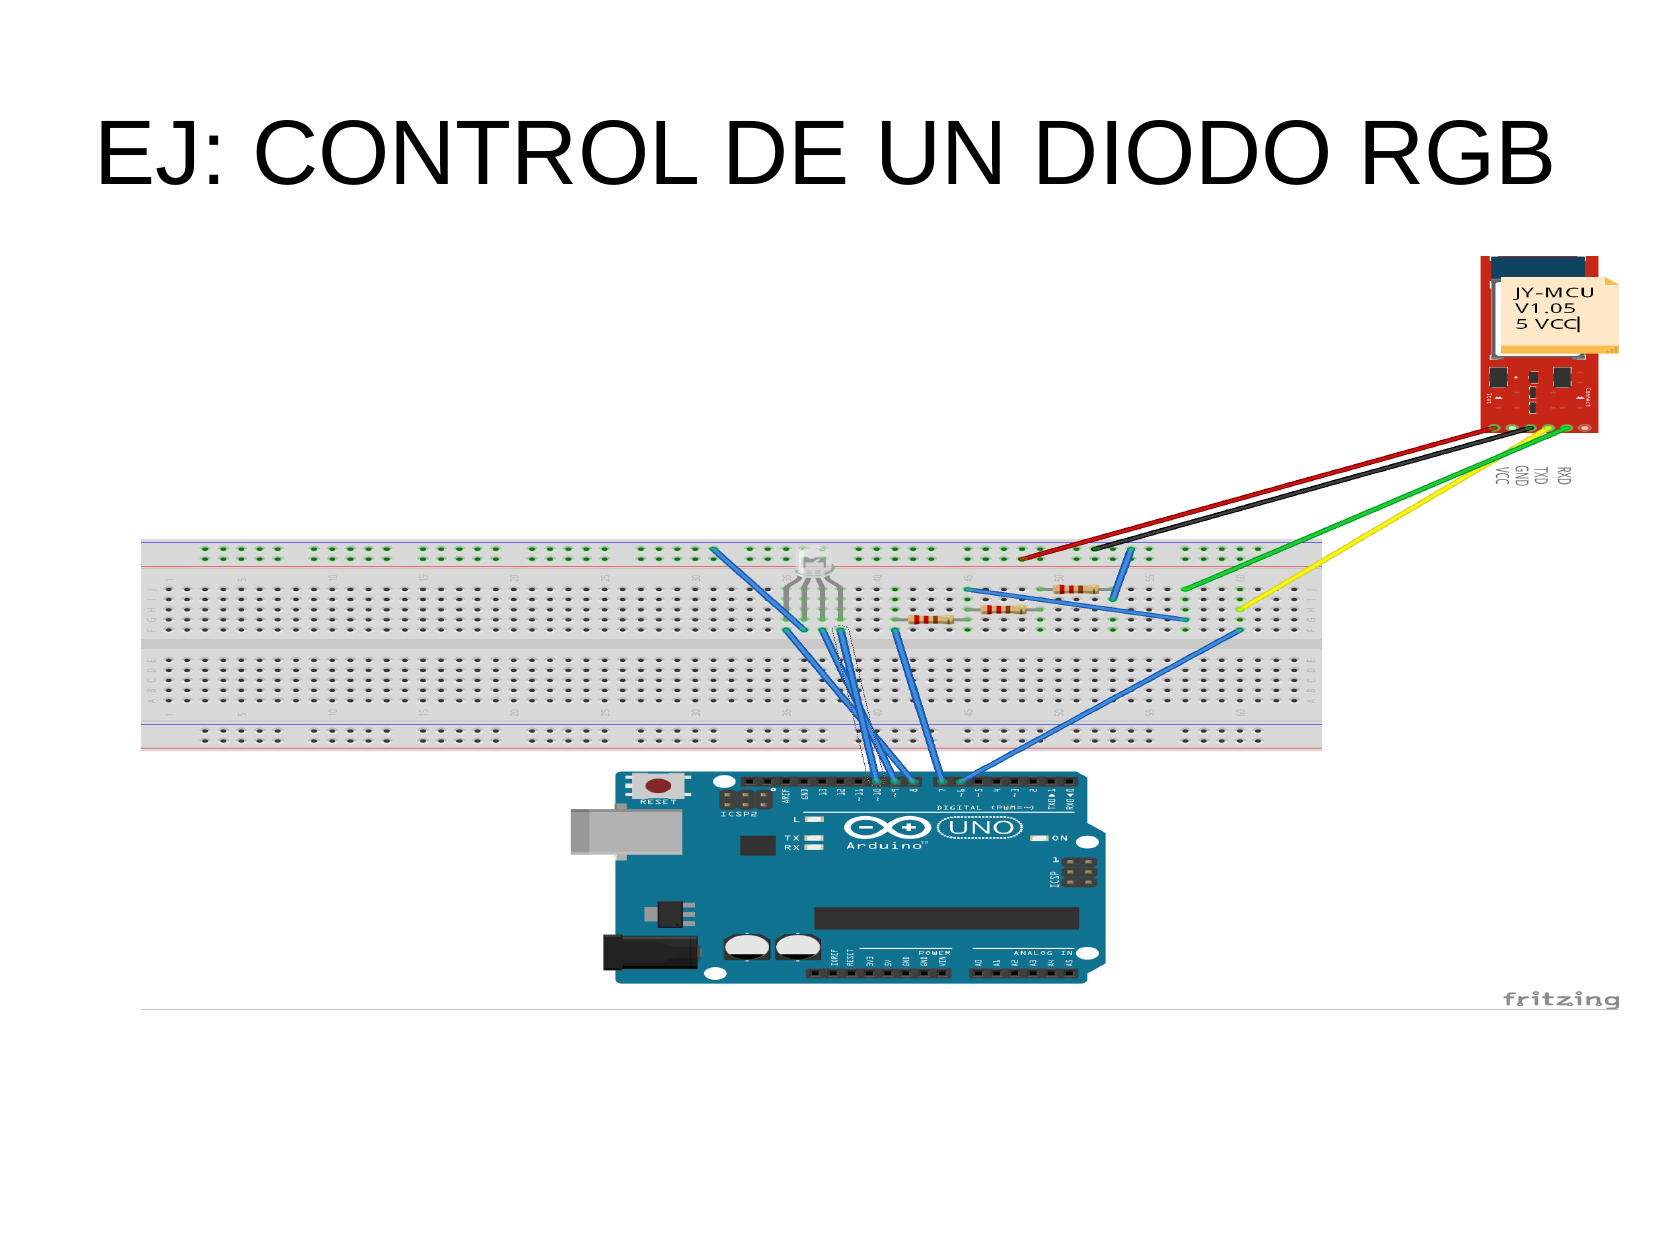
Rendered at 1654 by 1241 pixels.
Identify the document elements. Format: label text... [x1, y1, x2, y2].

title EJ: CONTROL DE UN DIODO RGB [82, 49, 1571, 257]
picture [141, 256, 1619, 1010]
